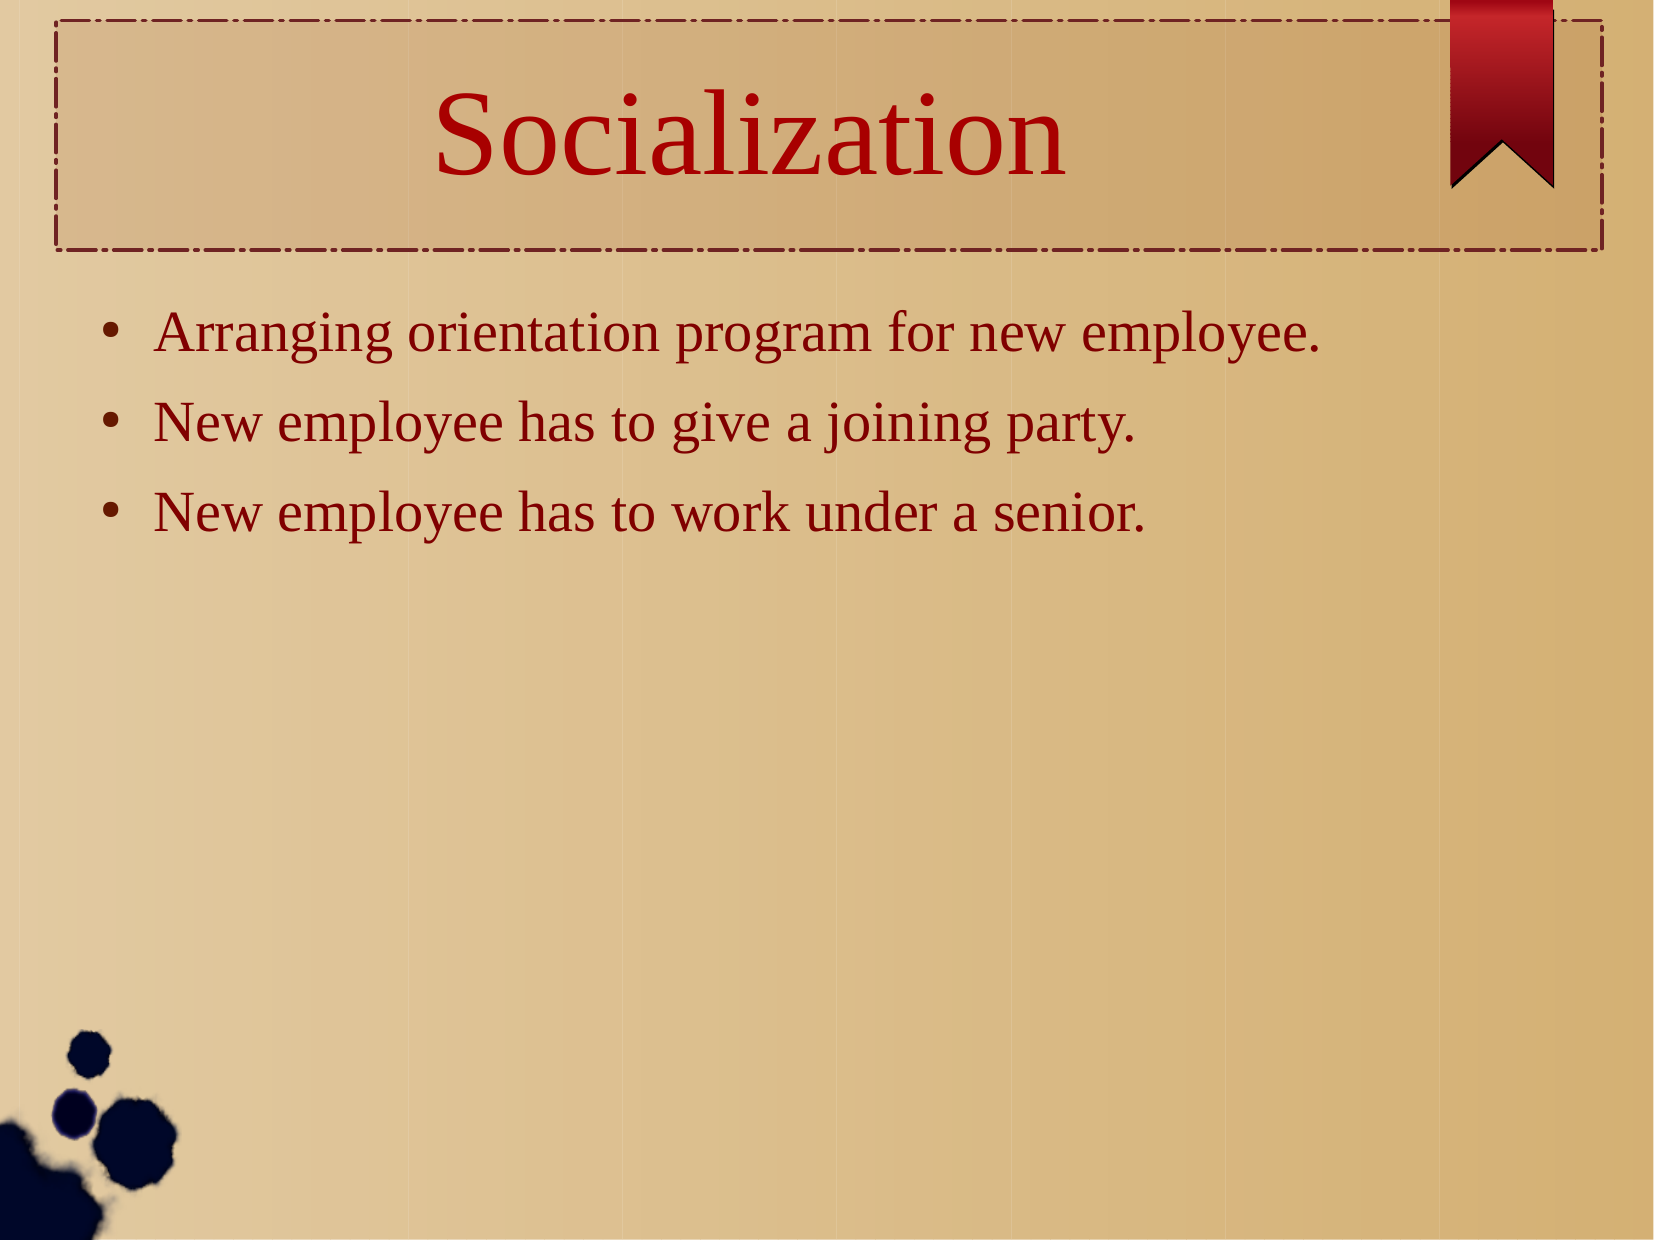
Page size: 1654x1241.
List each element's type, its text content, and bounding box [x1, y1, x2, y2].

title Socialization [59, 15, 1441, 252]
list Arranging orientation program for new employee. New employee has to give a joining party. New employee has to work under a senior. [82, 299, 1571, 1019]
